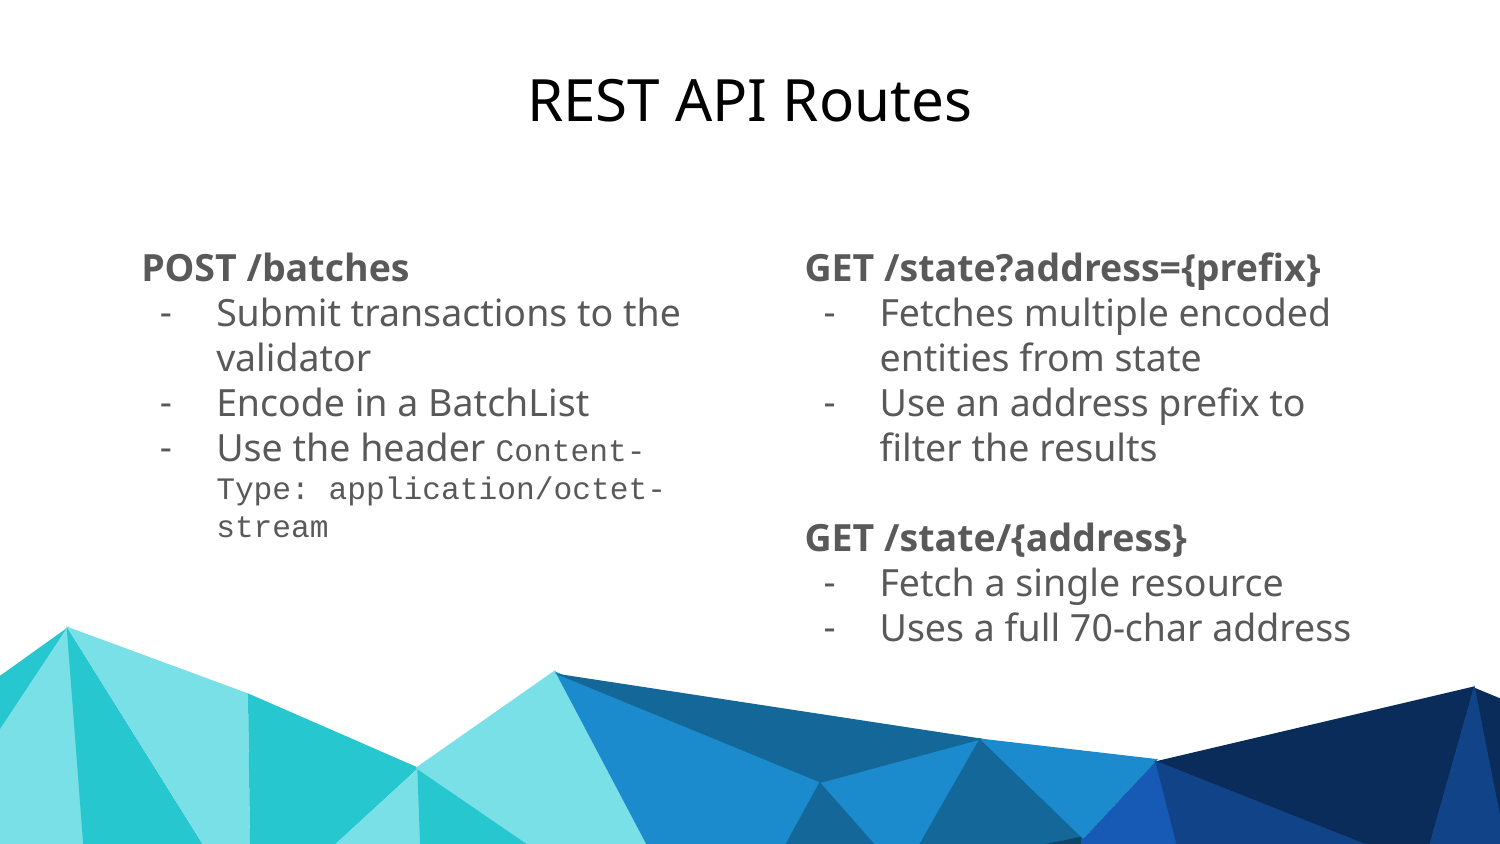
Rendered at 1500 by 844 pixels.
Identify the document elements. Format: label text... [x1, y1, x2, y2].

title REST API Routes [51, 47, 1449, 142]
list POST /batches Submit transactions to the validator Encode in a BatchList Use the header Content-Type: application/octet-stream [126, 228, 711, 751]
list GET /state?address={prefix} Fetches multiple encoded entities from state Use an address prefix to filter the results GET /state/{address} Fetch a single resource Uses a full 70-char address [789, 228, 1374, 751]
text_box [0, 626, 1500, 844]
